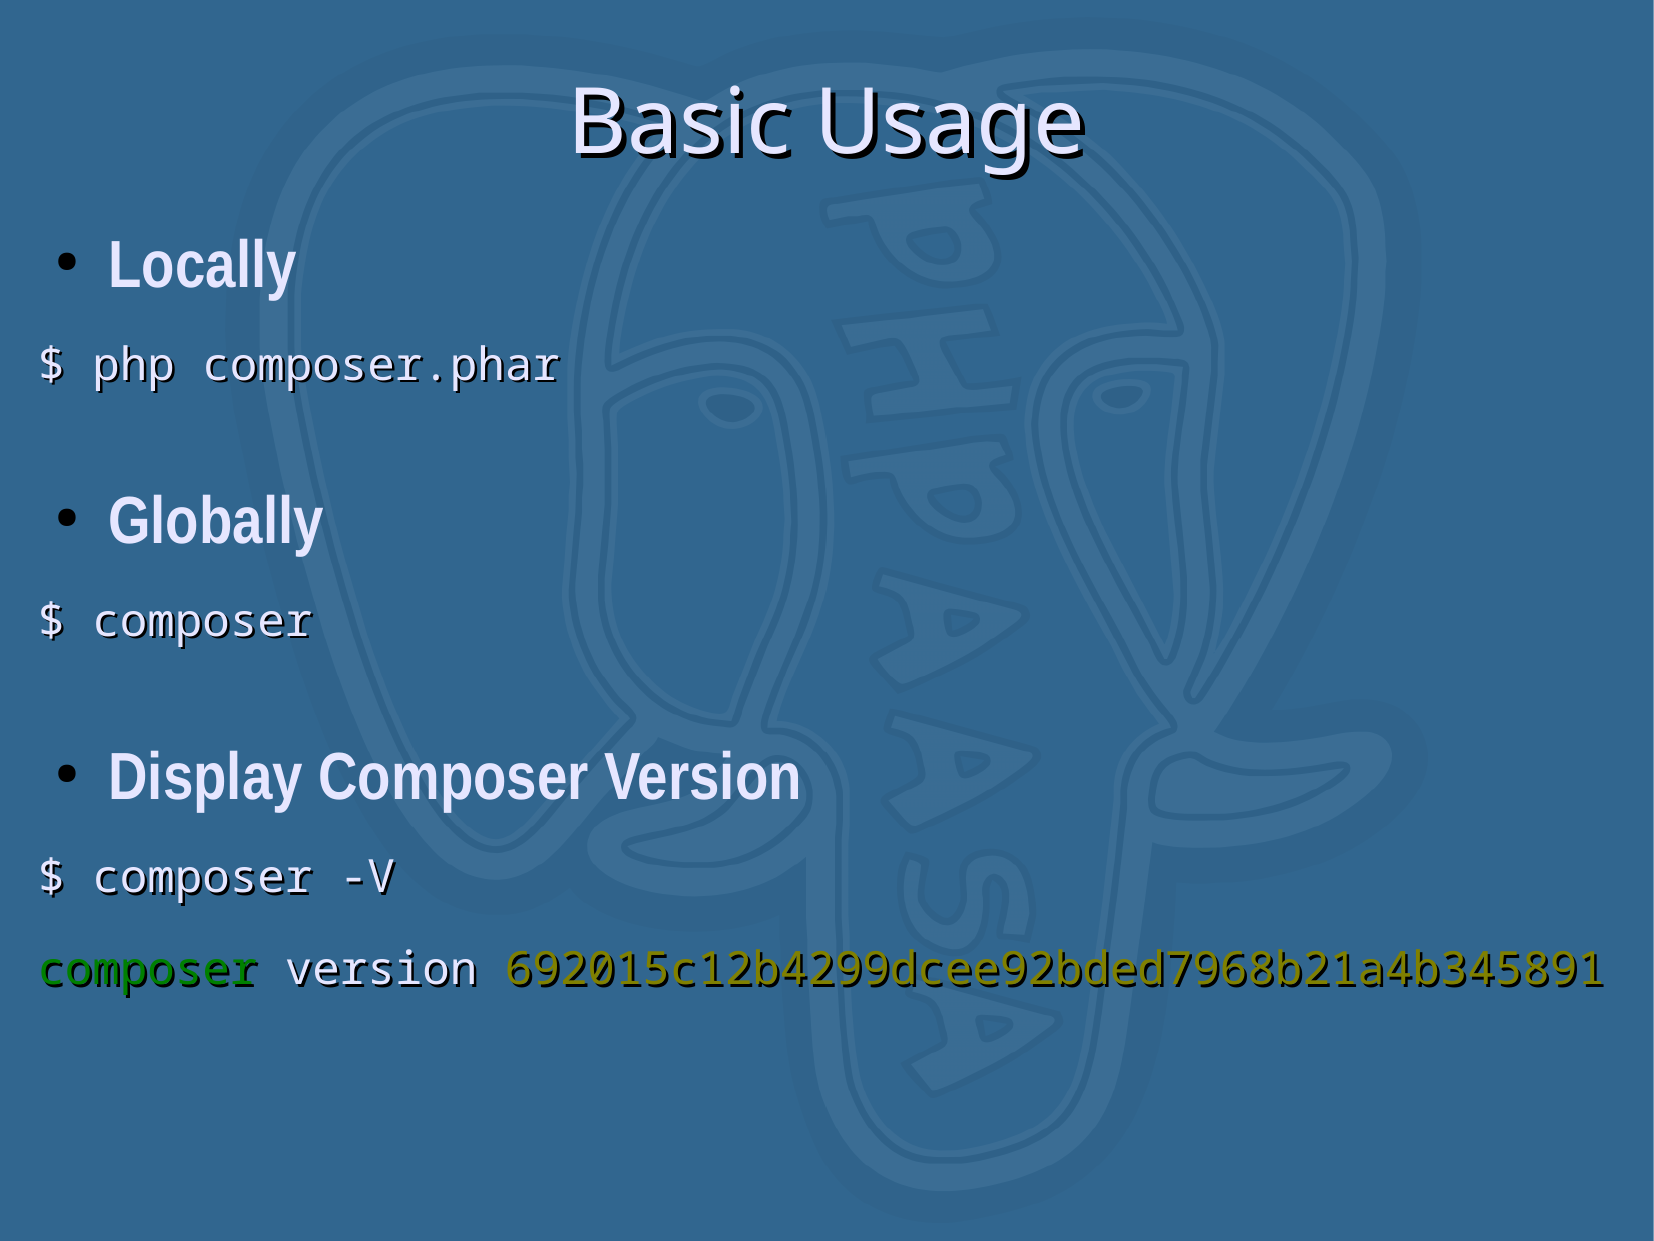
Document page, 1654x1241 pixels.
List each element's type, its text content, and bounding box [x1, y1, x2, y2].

title Basic Usage [82, 49, 1571, 188]
picture [0, 0, 1654, 1241]
list Locally $ php composer.phar Globally $ composer Display Composer Version $ composer -V composer version 692015c12b4299dcee92bded7968b21a4b345891 [37, 225, 1613, 1201]
